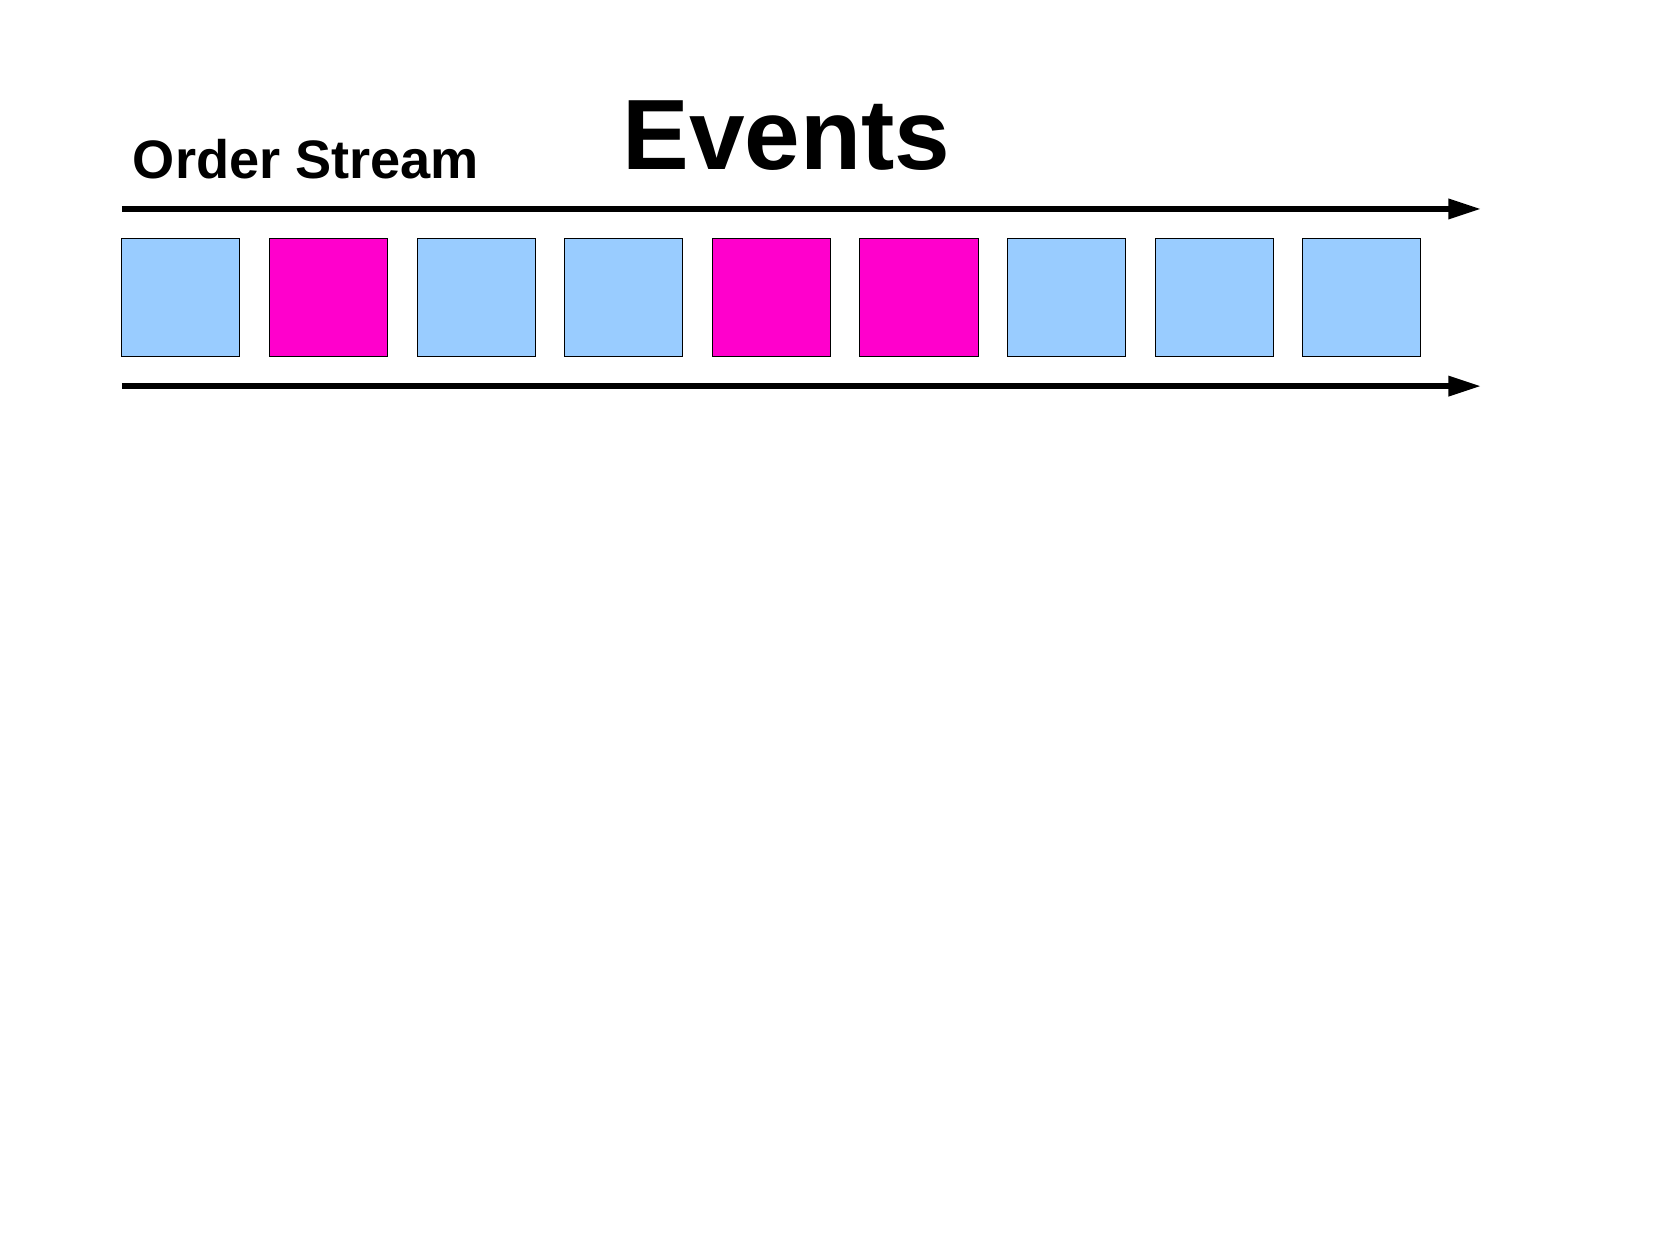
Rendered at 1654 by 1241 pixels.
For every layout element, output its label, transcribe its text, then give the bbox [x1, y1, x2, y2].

text_box [269, 238, 388, 357]
text_box [1007, 238, 1126, 357]
text_box [564, 238, 683, 357]
text_box [712, 238, 831, 357]
text_box [1302, 238, 1421, 357]
text_box [1155, 238, 1274, 357]
text_box [121, 238, 240, 357]
text_box [417, 238, 536, 357]
text_box Events [509, 71, 1063, 237]
text_box [859, 238, 979, 357]
text_box Order Stream [118, 122, 495, 199]
